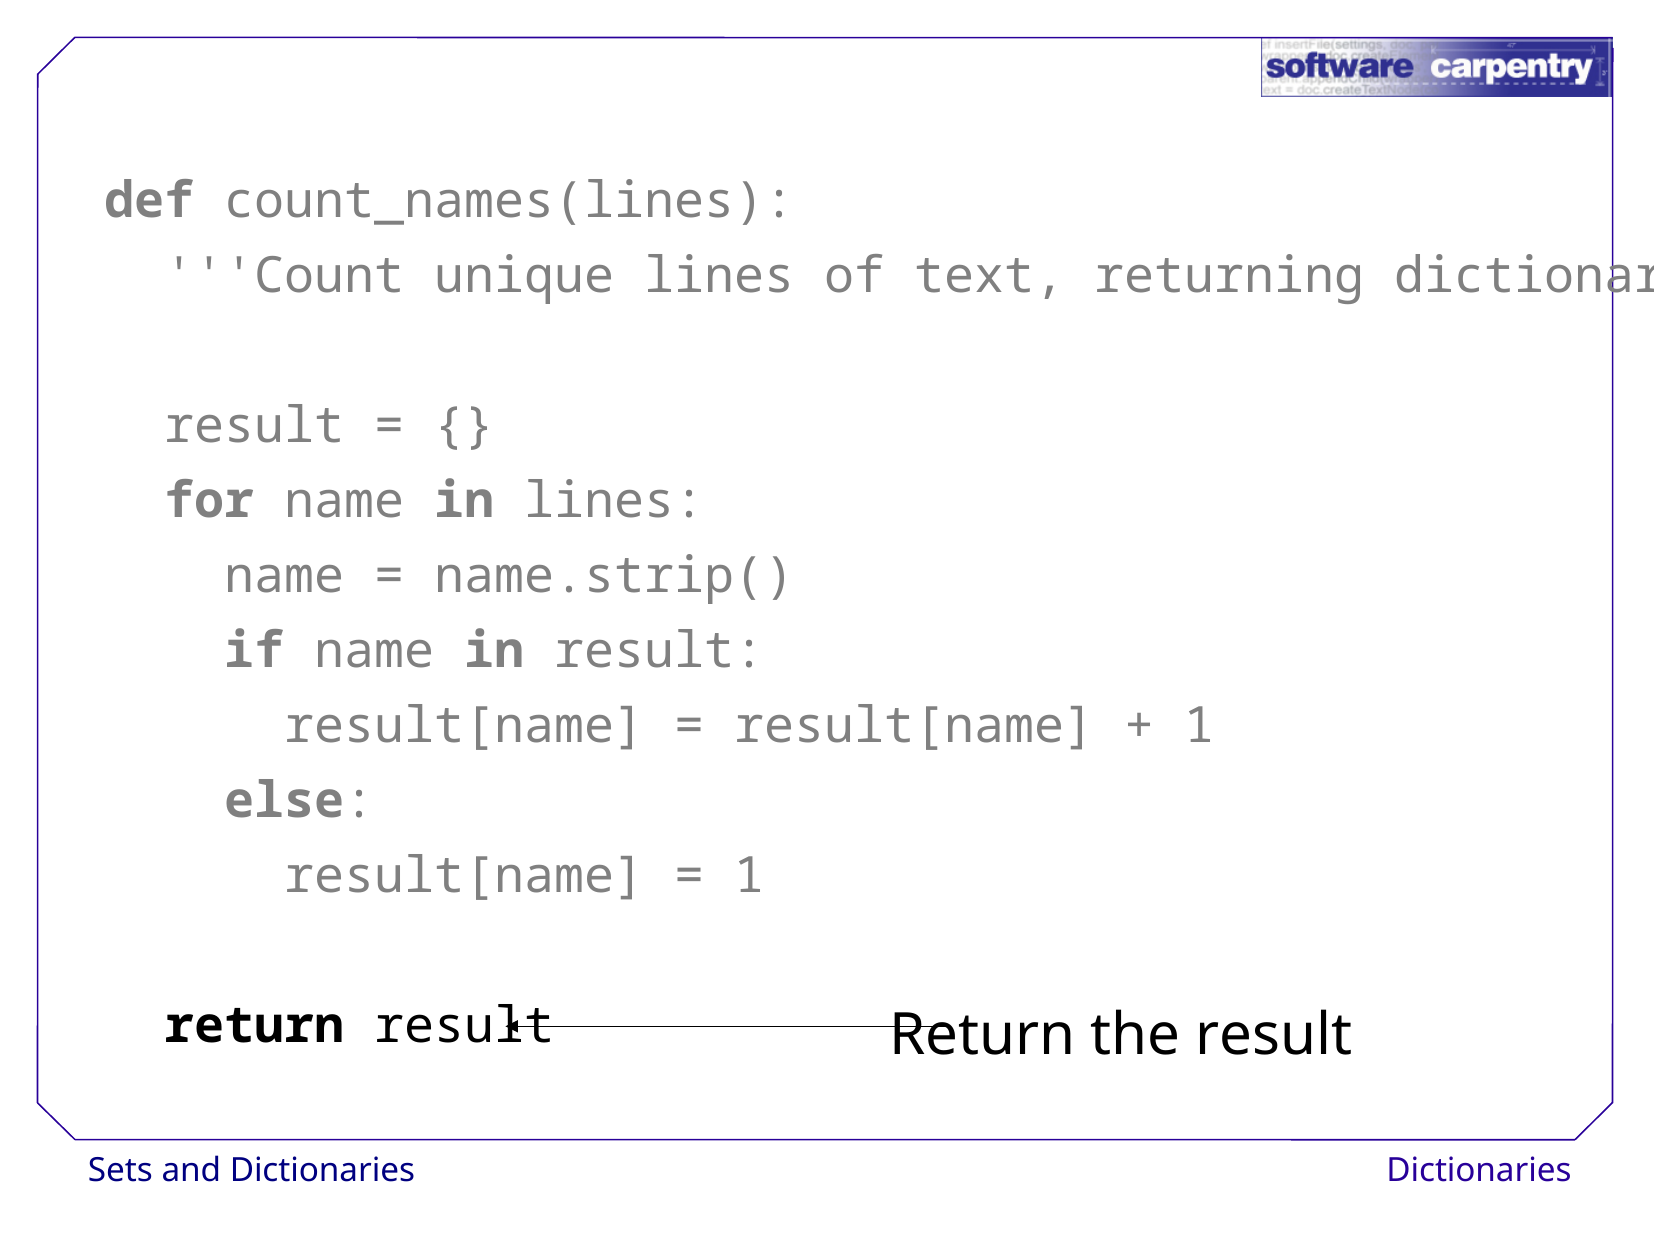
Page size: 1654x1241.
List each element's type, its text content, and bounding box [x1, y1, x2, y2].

picture [1261, 39, 1613, 97]
text_box def count_names(lines): '''Count unique lines of text, returning dictionary.''' result = {} for name in lines: name = name.strip() if name in result: result[name] = result[name] + 1 else: result[name] = 1 return result [89, 144, 1402, 1008]
text_box Return the result [874, 953, 1518, 1074]
